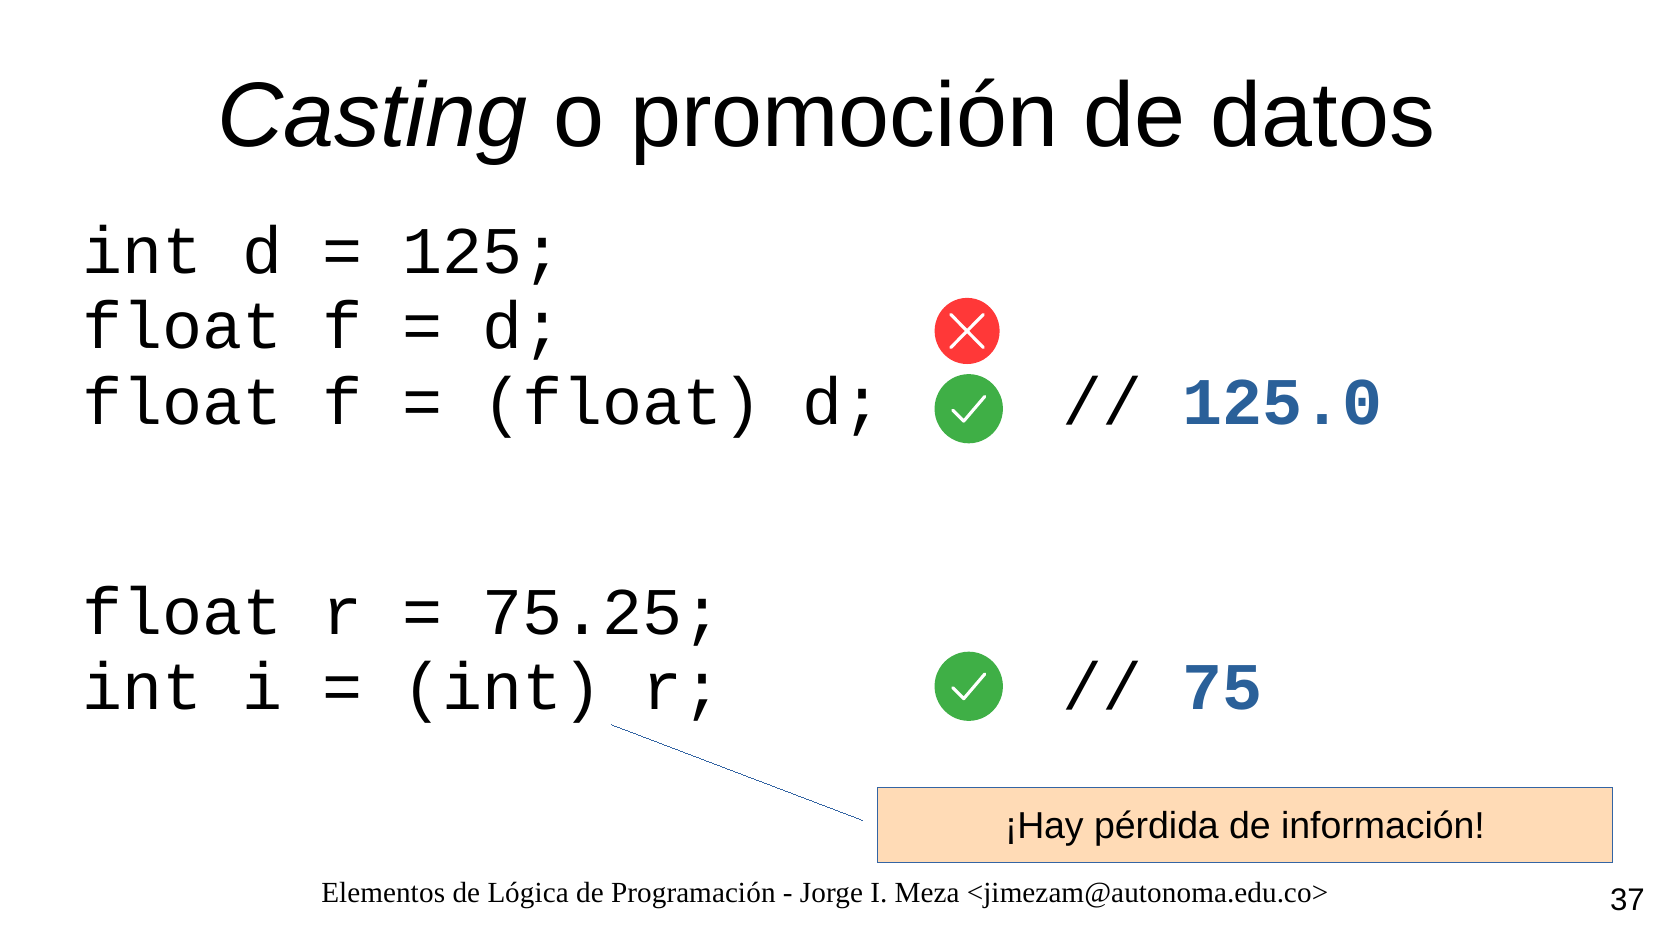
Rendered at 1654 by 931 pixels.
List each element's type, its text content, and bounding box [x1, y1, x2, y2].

text_box [935, 652, 1003, 721]
text_box [935, 374, 1003, 443]
list int d = 125; float f = d; float f = (float) d; // 125.0 float r = 75.25; int i = (int) r; // 75 [82, 217, 1571, 863]
text_box [935, 298, 999, 364]
title Casting o promoción de datos [82, 37, 1571, 193]
text_box ¡Hay pérdida de información! [877, 788, 1612, 863]
